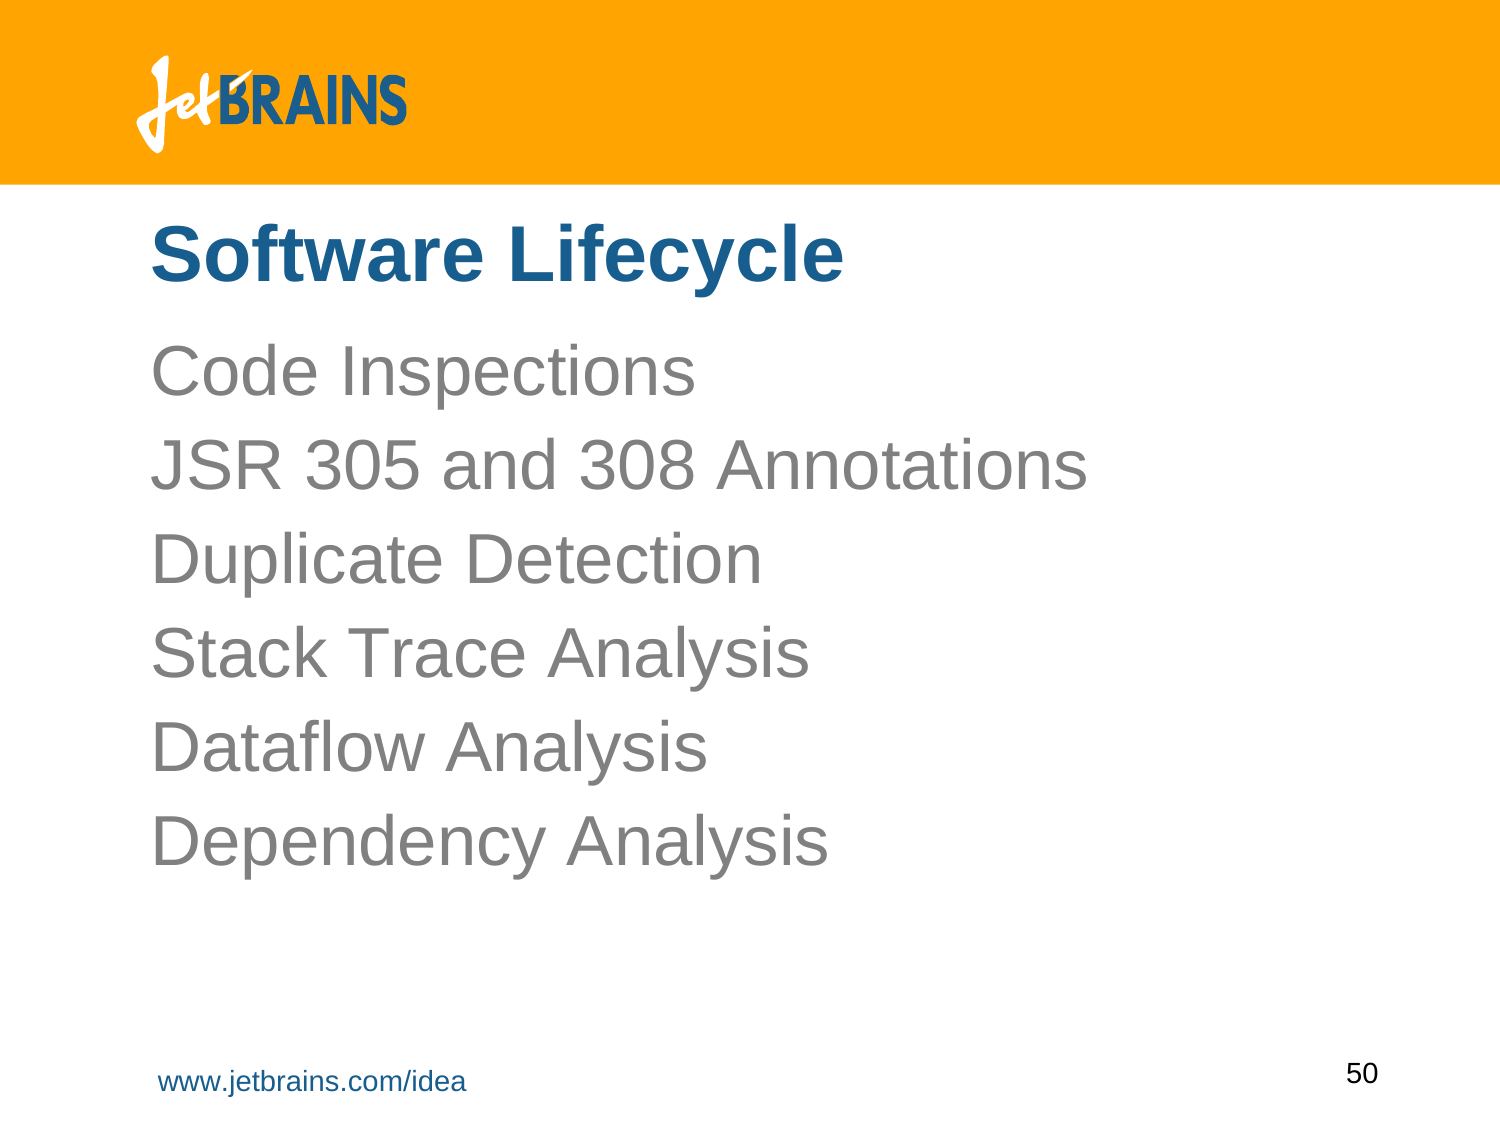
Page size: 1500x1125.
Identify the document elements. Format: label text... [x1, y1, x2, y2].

list Code Inspections JSR 305 and 308 Annotations Duplicate Detection Stack Trace Analysis Dataflow Analysis Dependency Analysis [135, 326, 1388, 1051]
title Software Lifecycle [135, 194, 1377, 305]
